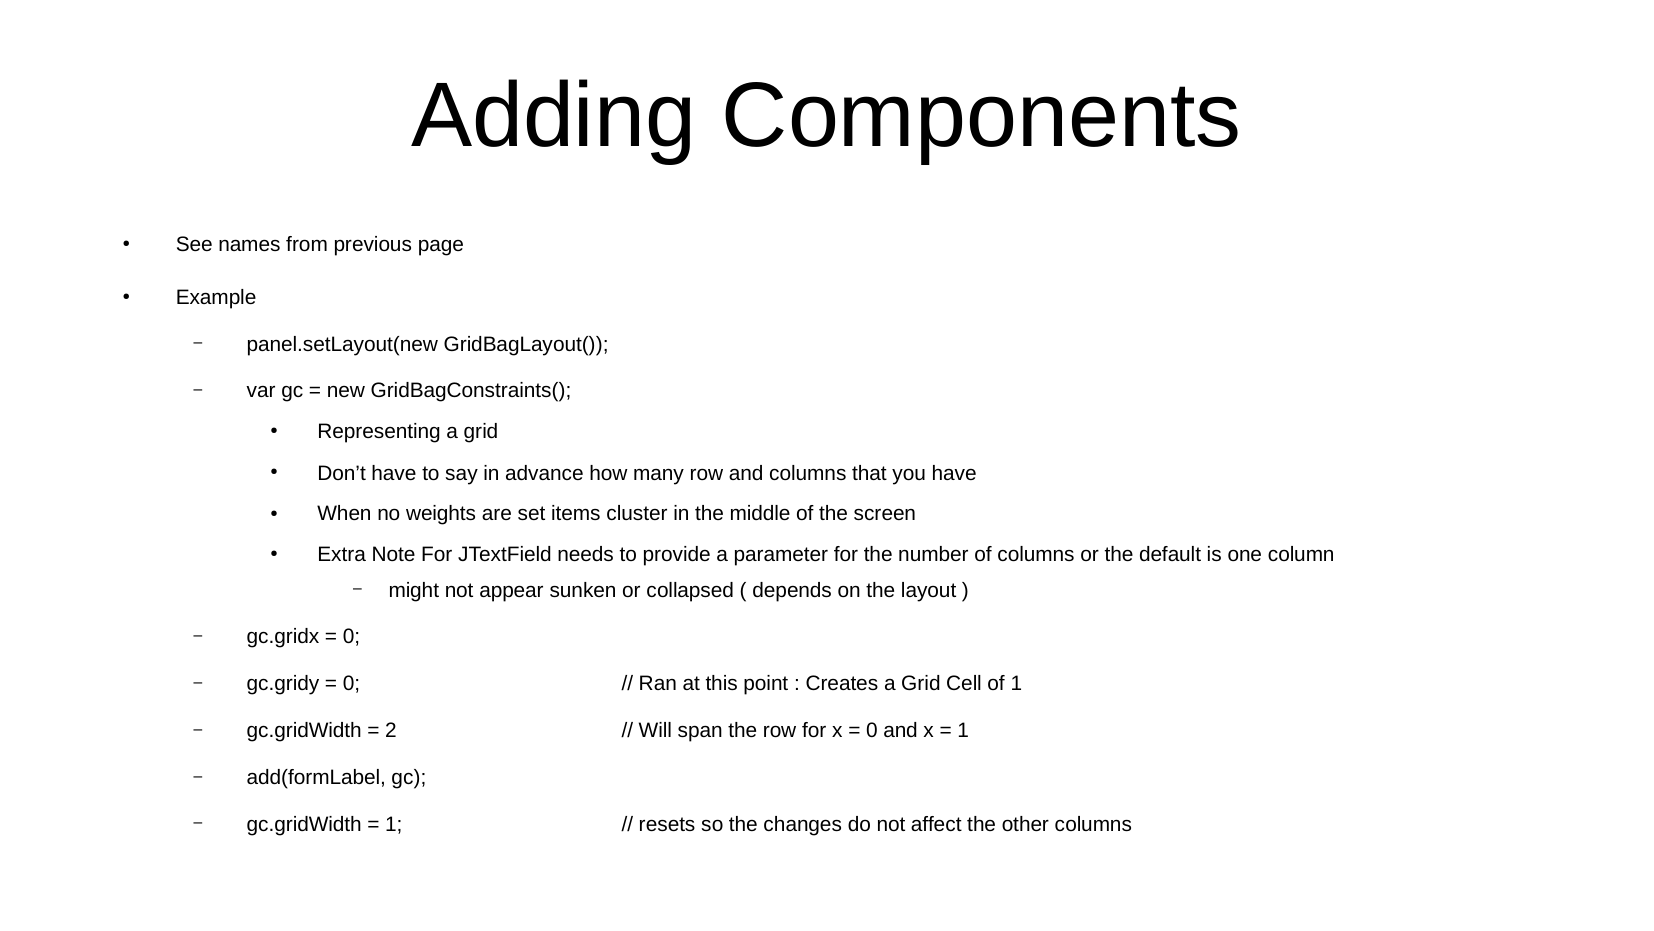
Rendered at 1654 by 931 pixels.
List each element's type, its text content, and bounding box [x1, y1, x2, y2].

list See names from previous page Example panel.setLayout(new GridBagLayout()); var gc = new GridBagConstraints(); Representing a grid Don’t have to say in advance how many row and columns that you have When no weights are set items cluster in the middle of the screen Extra Note For JTextField needs to provide a parameter for the number of columns or the default is one column might not appear sunken or collapsed ( depends on the layout ) gc.gridx = 0; gc.gridy = 0; // Ran at this point : Creates a Grid Cell of 1 gc.gridWidth = 2 // Will span the row for x = 0 and x = 1 add(formLabel, gc); gc.gridWidth = 1; // resets so the changes do not affect the other columns [105, 232, 1643, 916]
title Adding Components [82, 37, 1571, 193]
